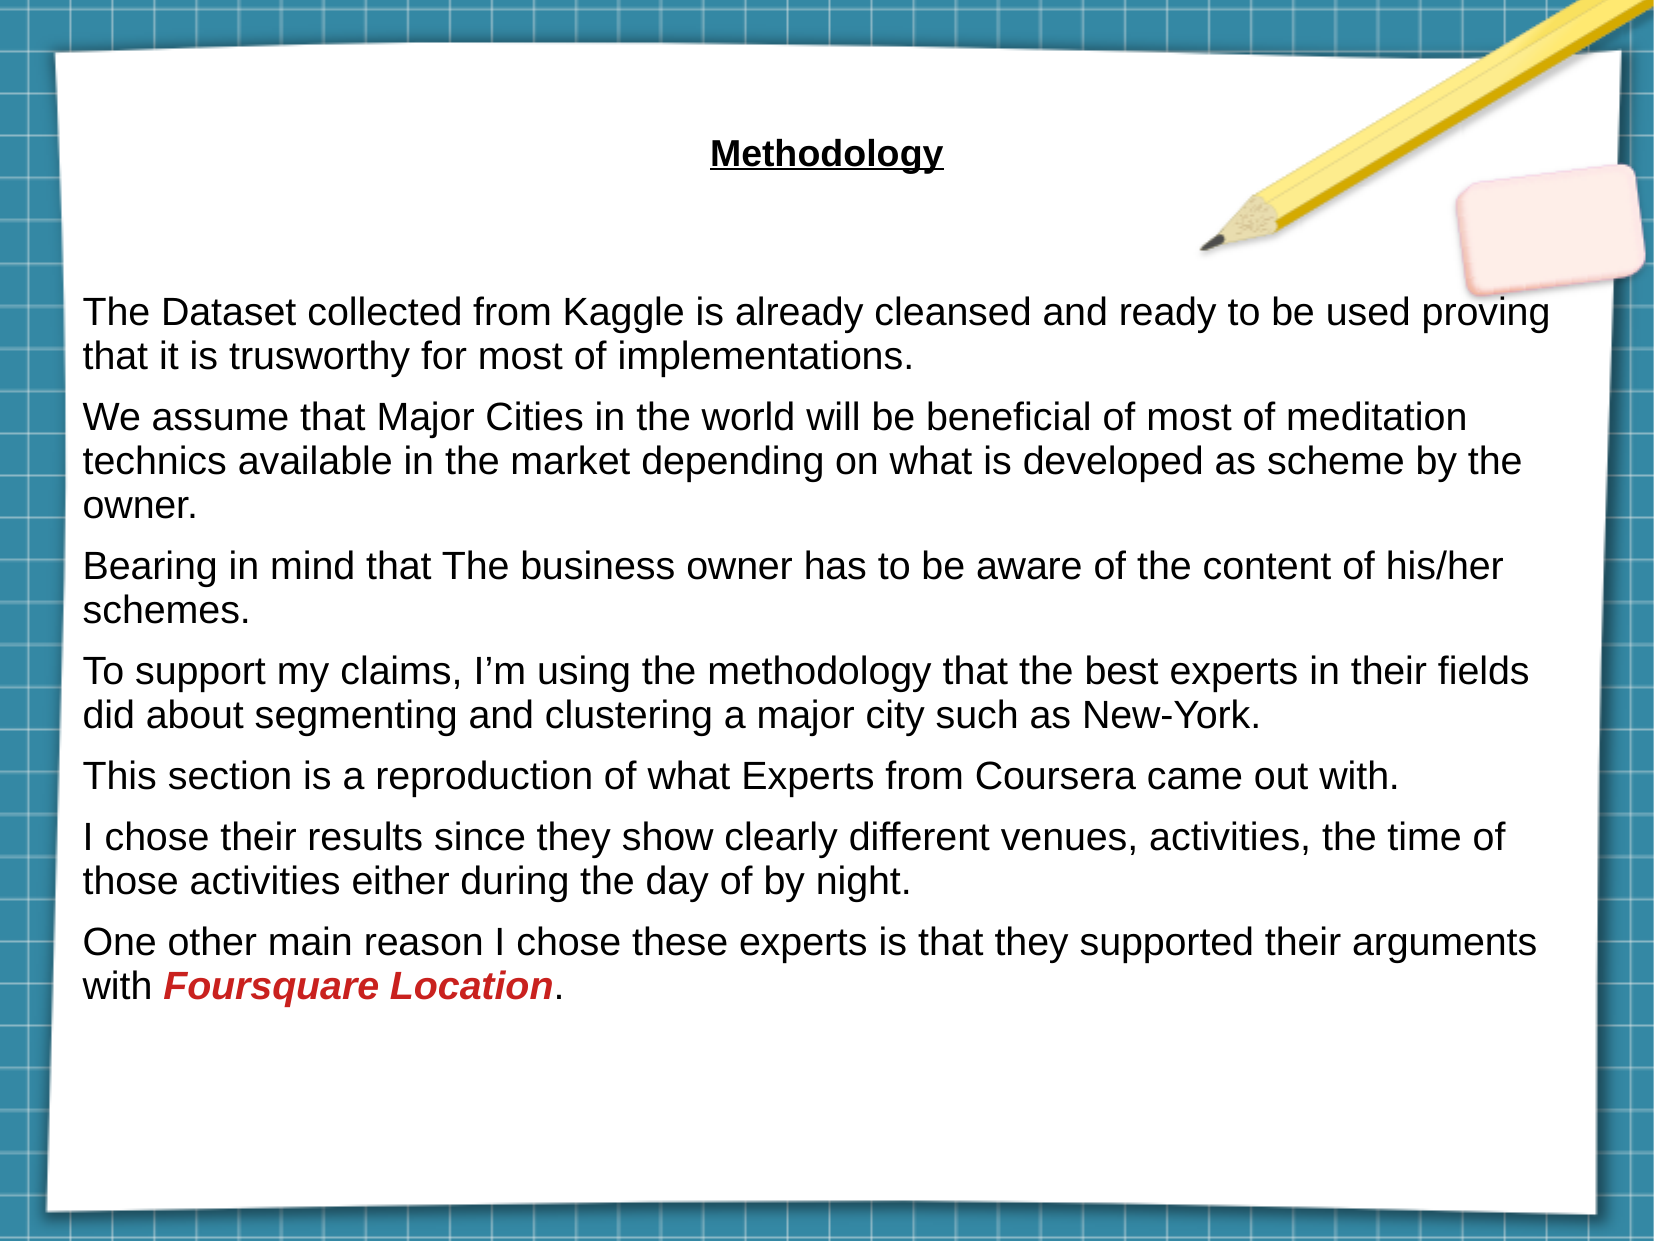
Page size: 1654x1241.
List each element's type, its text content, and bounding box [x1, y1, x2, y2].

picture [0, 0, 1654, 1241]
title Methodology [82, 49, 1571, 257]
list The Dataset collected from Kaggle is already cleansed and ready to be used proving that it is trusworthy for most of implementations. We assume that Major Cities in the world will be beneficial of most of meditation technics available in the market depending on what is developed as scheme by the owner. Bearing in mind that The business owner has to be aware of the content of his/her schemes. To support my claims, I’m using the methodology that the best experts in their fields did about segmenting and clustering a major city such as New-York. This section is a reproduction of what Experts from Coursera came out with. I chose their results since they show clearly different venues, activities, the time of those activities either during the day of by night. One other main reason I chose these experts is that they supported their arguments with Foursquare Location. [82, 290, 1571, 1010]
